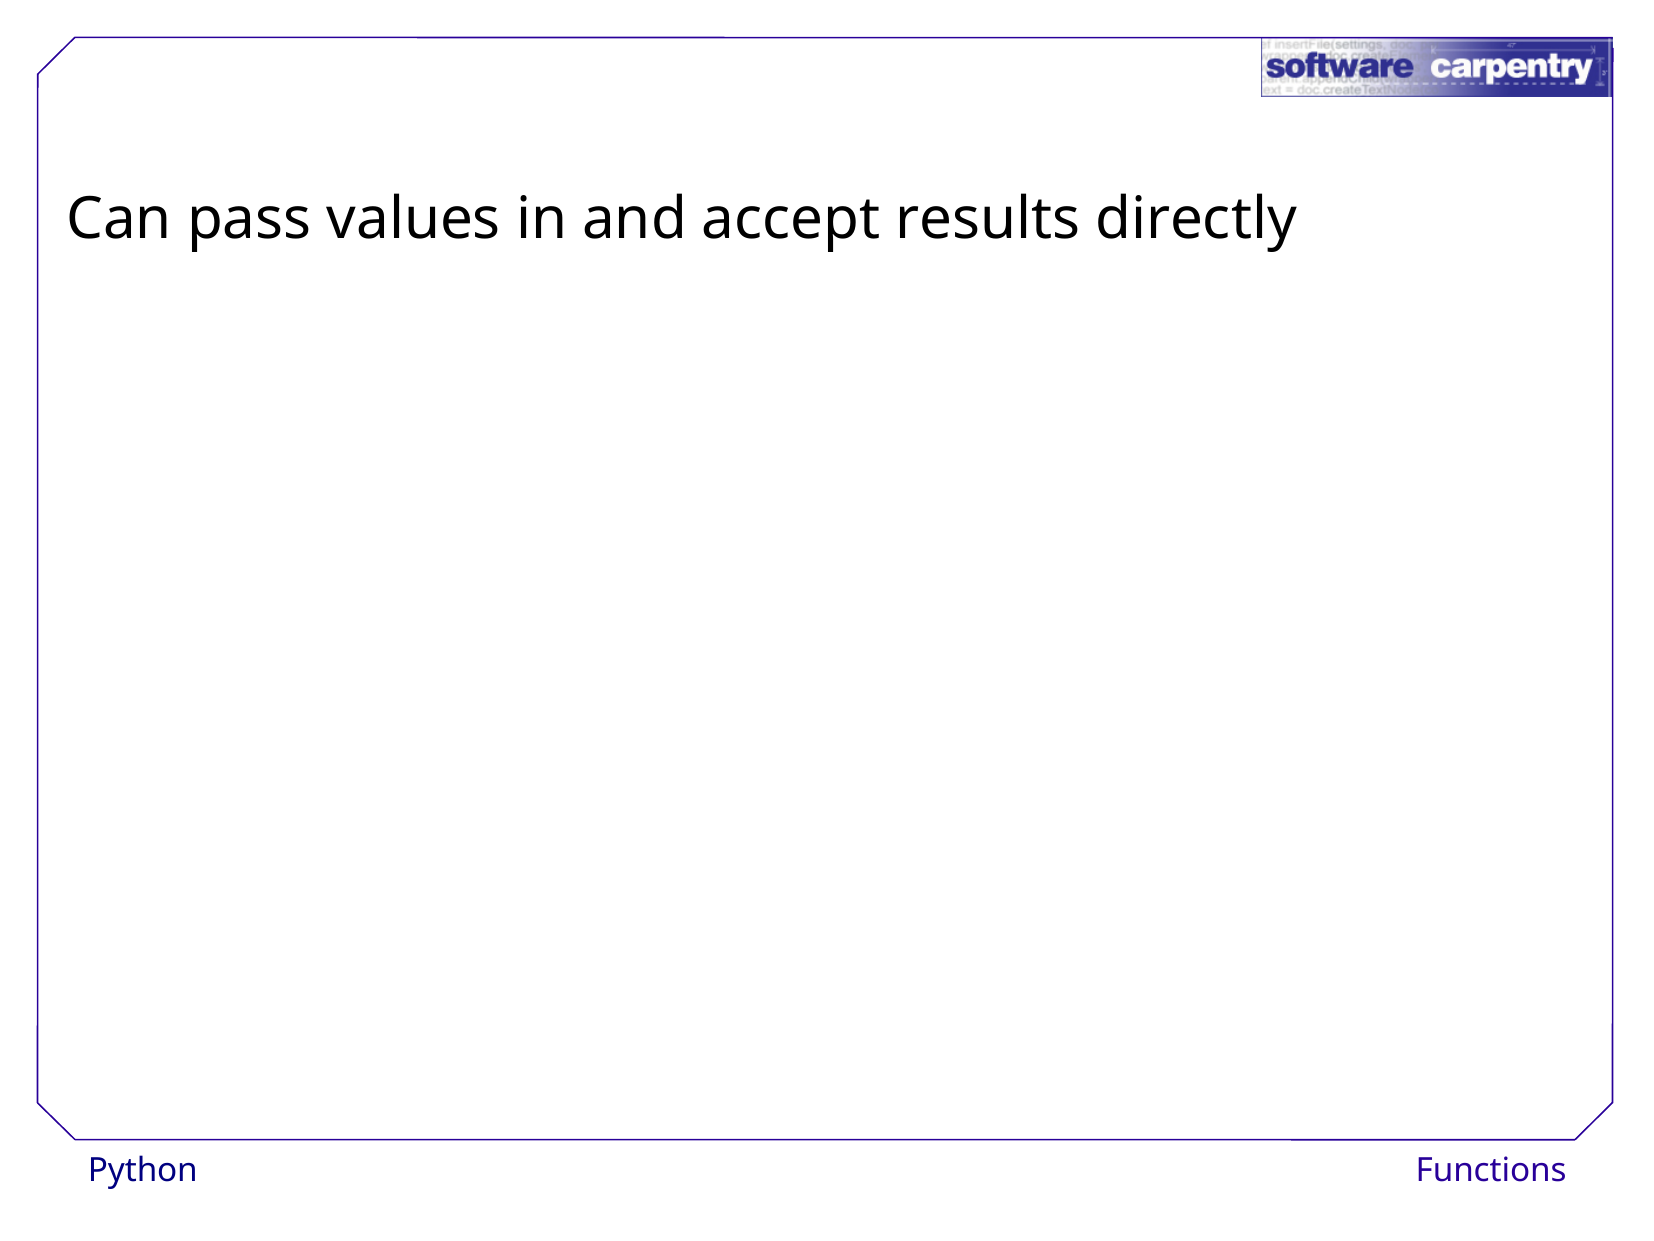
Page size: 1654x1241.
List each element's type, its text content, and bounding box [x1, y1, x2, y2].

text_box Can pass values in and accept results directly [51, 138, 1462, 259]
picture [1261, 39, 1613, 97]
